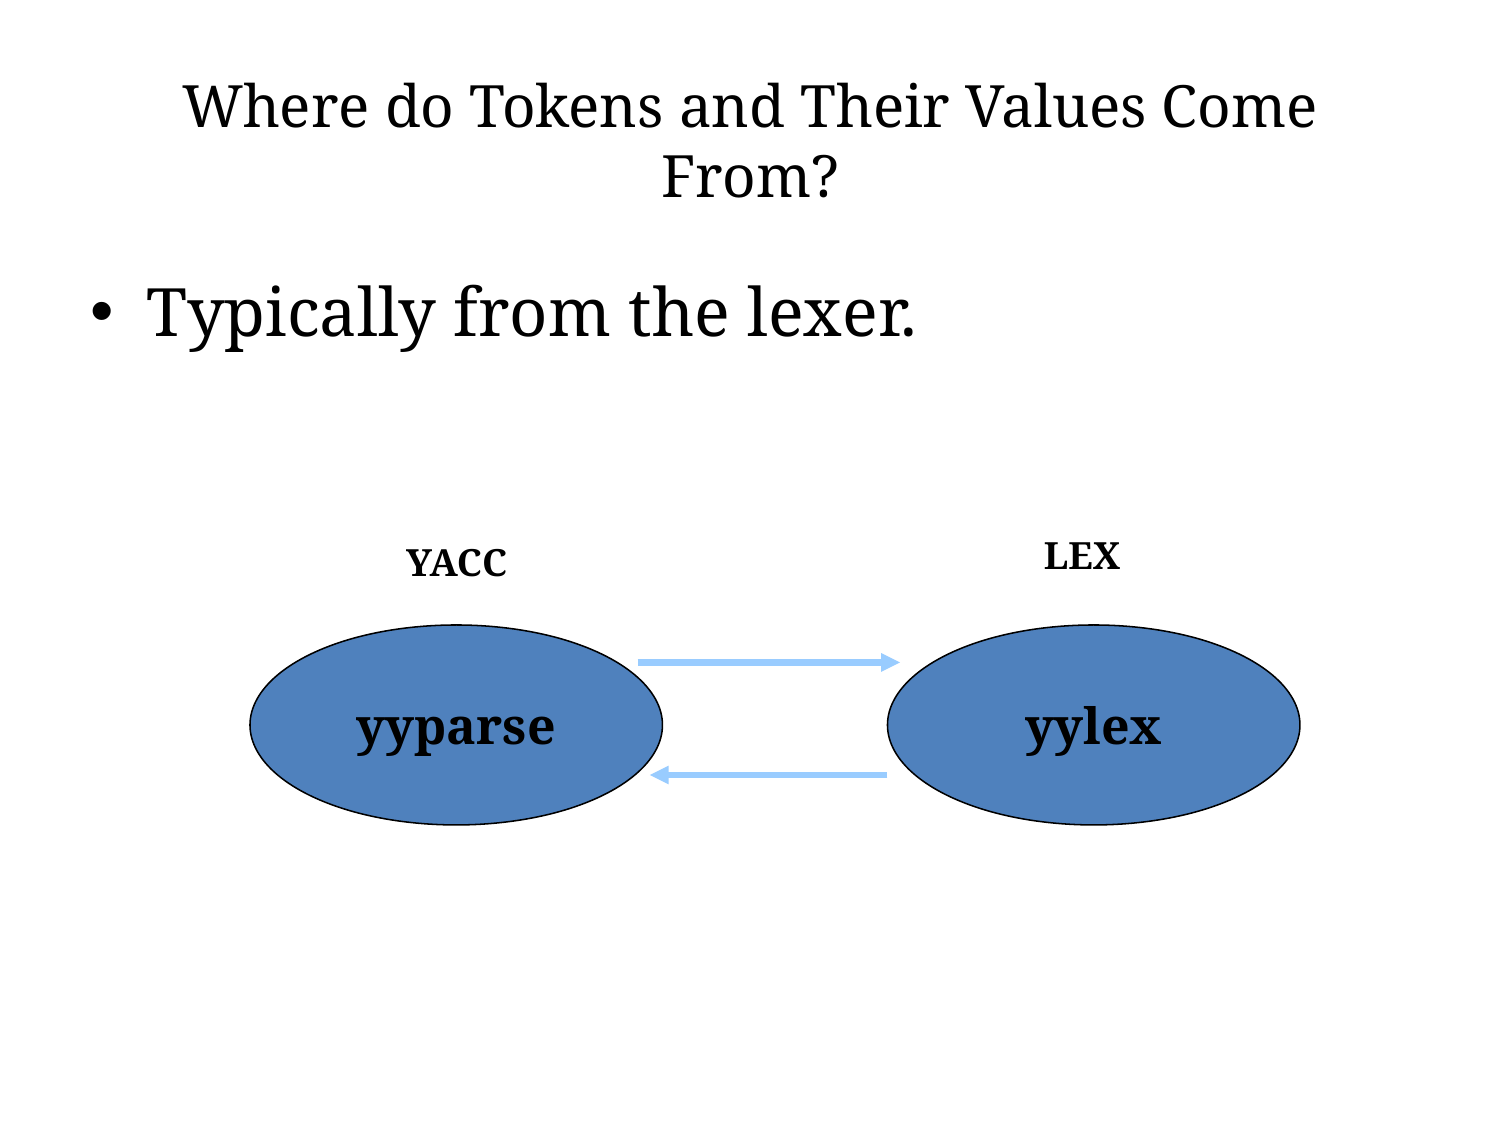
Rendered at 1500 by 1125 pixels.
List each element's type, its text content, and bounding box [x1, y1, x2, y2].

title Where do Tokens and Their Values Come From? [75, 45, 1425, 233]
text_box yyparse [249, 624, 663, 825]
text_box LEX [1029, 524, 1136, 585]
text_box yylex [887, 624, 1300, 825]
text_box YACC [391, 531, 522, 592]
list Typically from the lexer. [75, 262, 1425, 1005]
